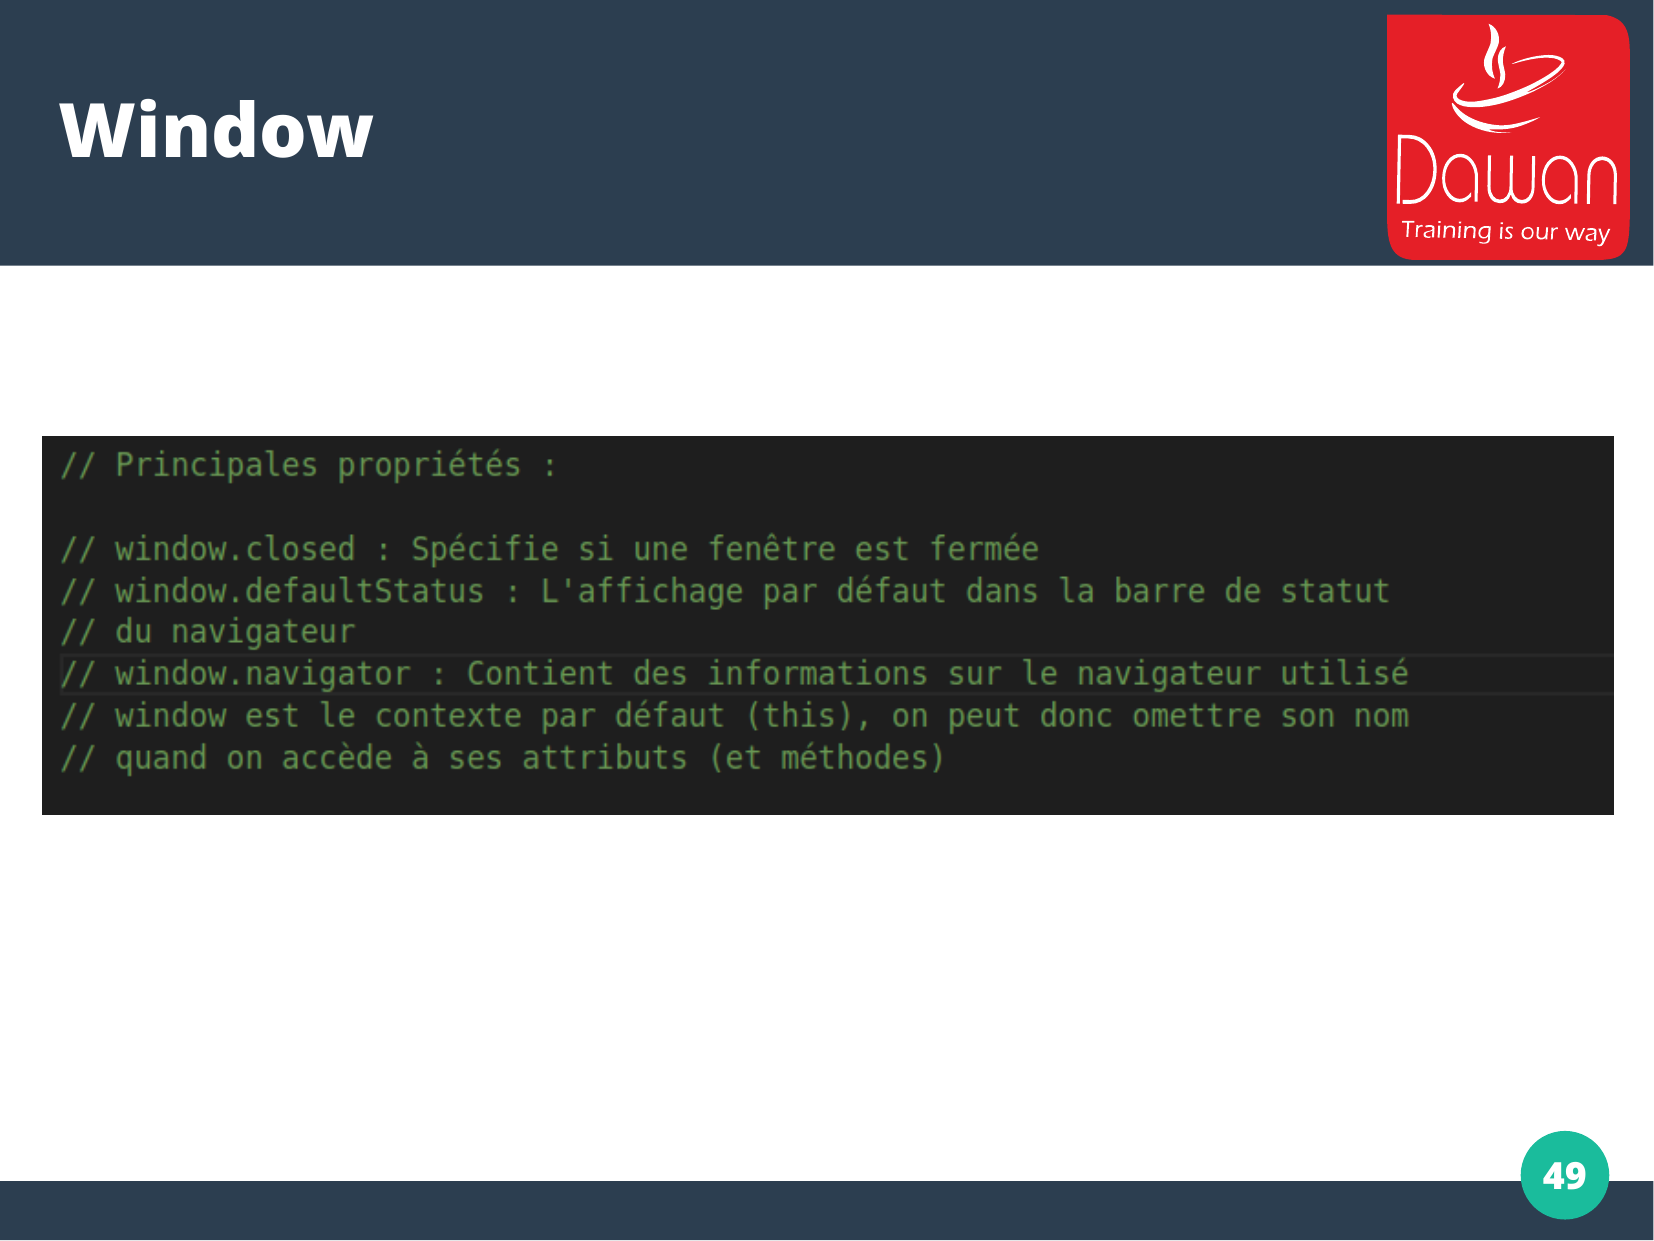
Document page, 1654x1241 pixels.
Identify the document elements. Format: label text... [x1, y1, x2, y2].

title Window [59, 49, 1387, 207]
picture [42, 436, 1614, 815]
picture [1387, 14, 1630, 260]
